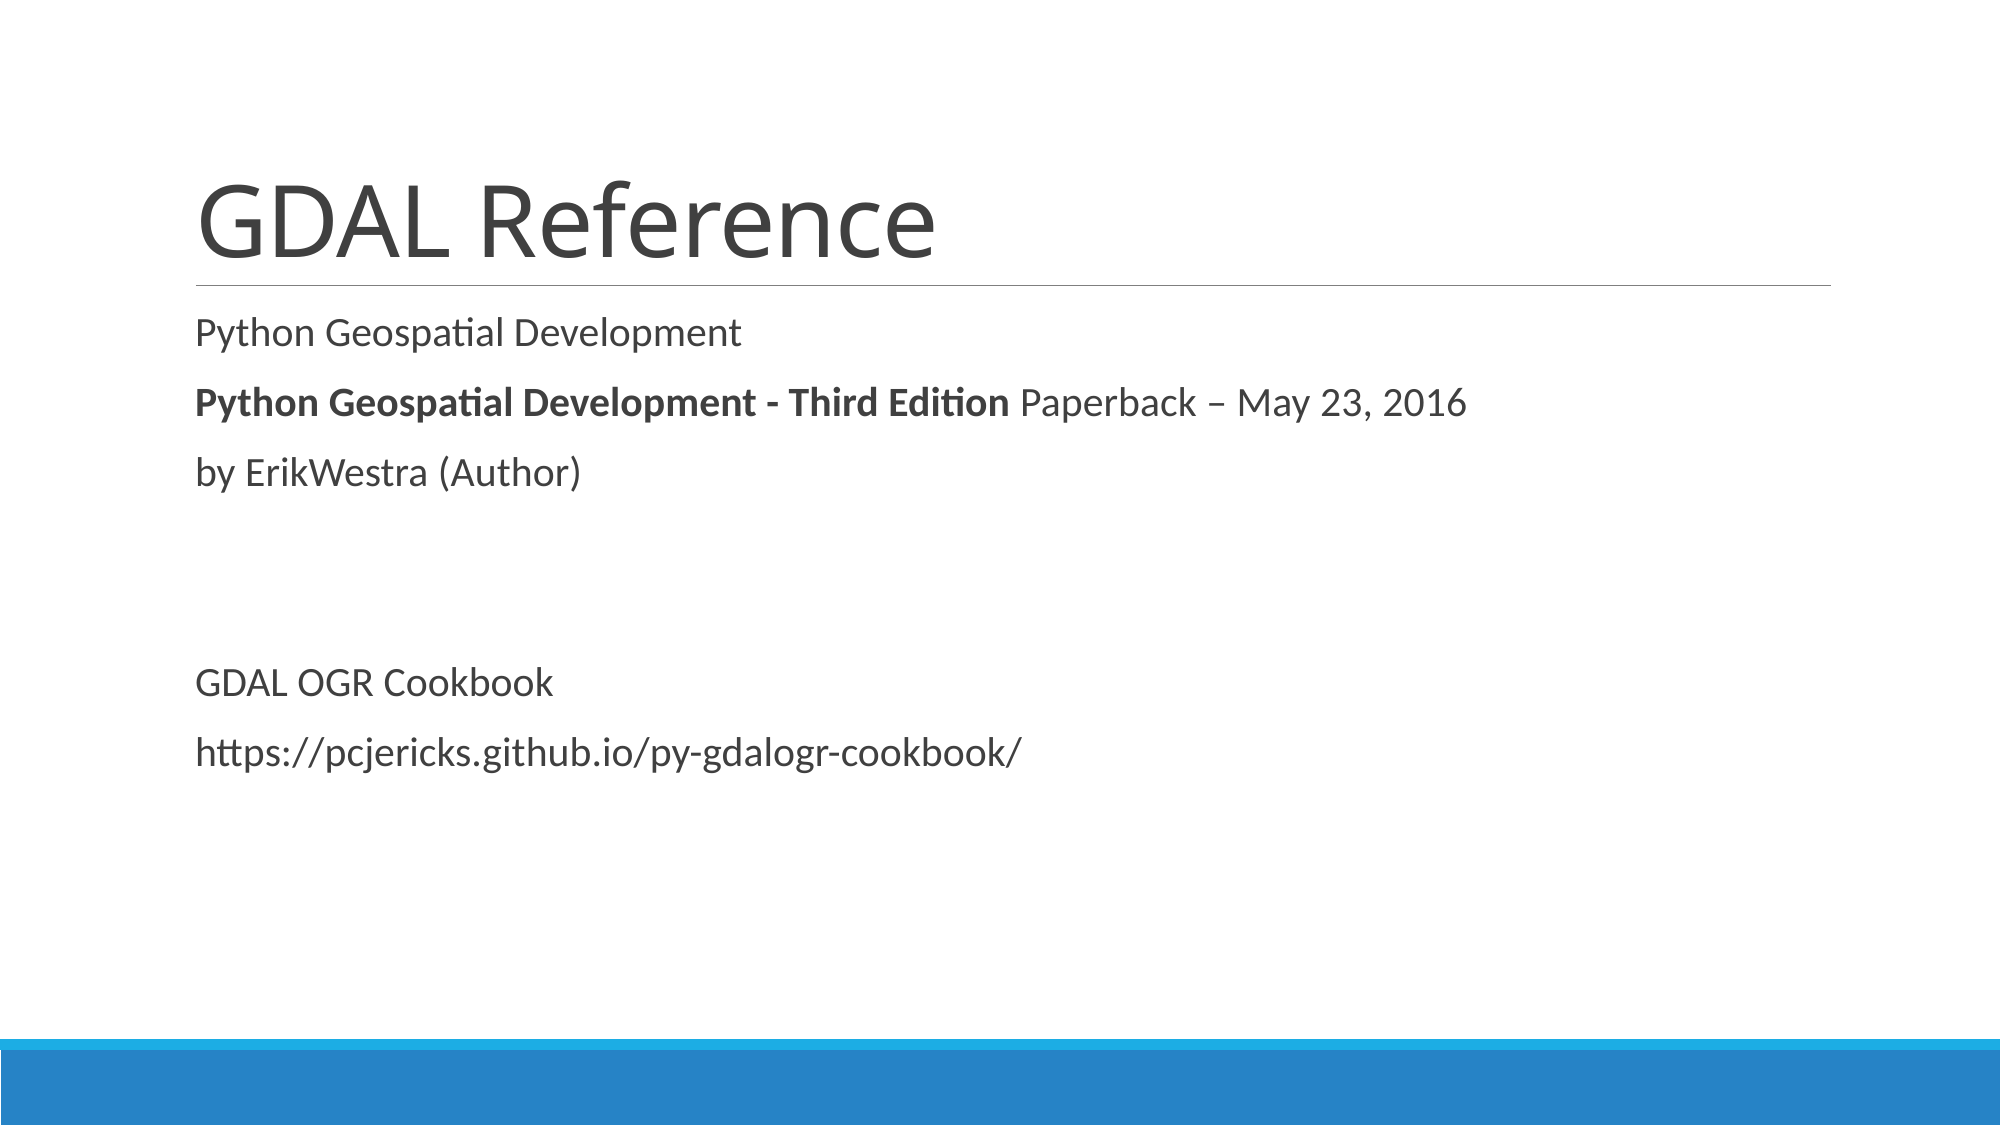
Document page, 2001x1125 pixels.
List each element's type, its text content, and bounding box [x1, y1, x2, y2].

title GDAL Reference [180, 47, 1831, 286]
list Python Geospatial Development Python Geospatial Development - Third Edition Paperback – May 23, 2016 by Erik Westra (Author) GDAL OGR Cookbook https://pcjericks.github.io/py-gdalogr-cookbook/ [180, 302, 1831, 963]
